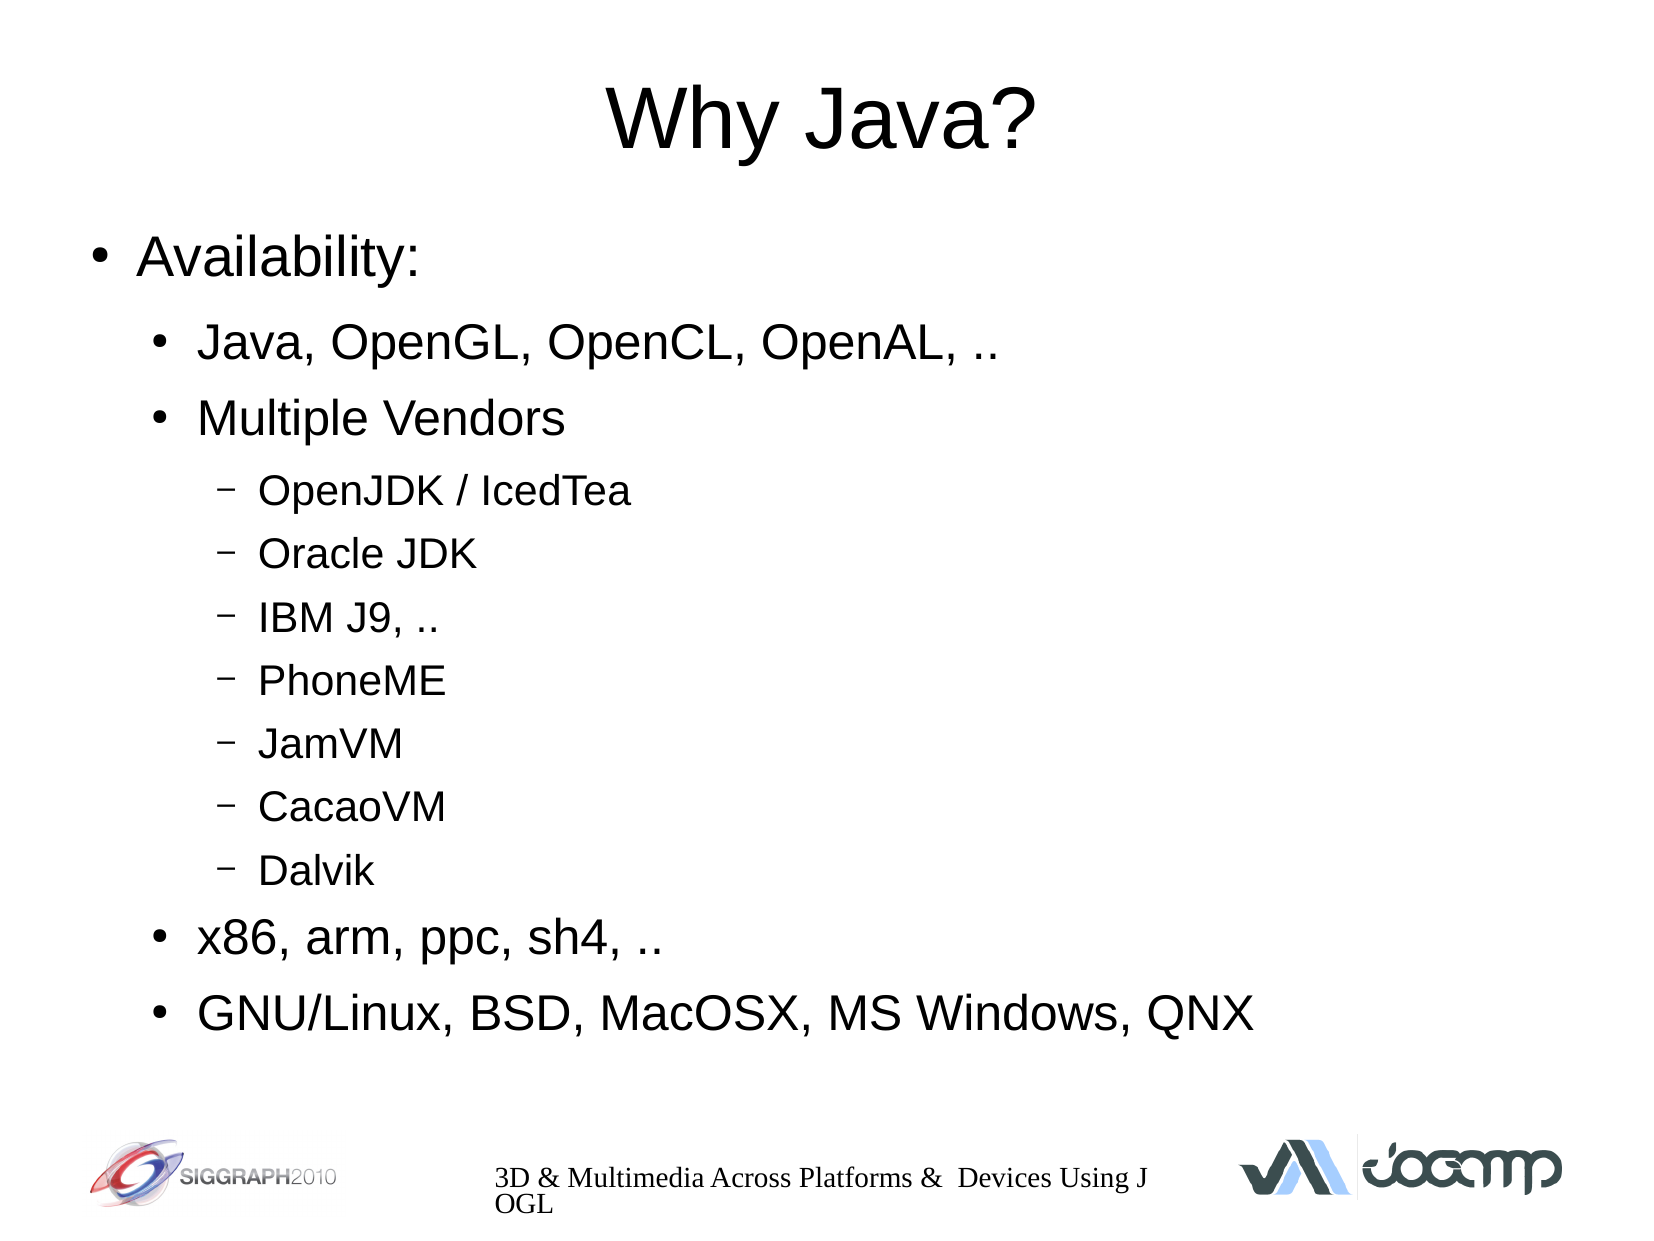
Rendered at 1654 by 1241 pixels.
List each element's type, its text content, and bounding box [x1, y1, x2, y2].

picture [82, 1130, 346, 1217]
list Availability: Java, OpenGL, OpenCL, OpenAL, .. Multiple Vendors OpenJDK / IcedTea Oracle JDK IBM J9, .. PhoneME JamVM CacaoVM Dalvik x86, arm, ppc, sh4, .. GNU/Linux, BSD, MacOSX, MS Windows, QNX [75, 225, 1571, 1044]
title Why Java? [68, 56, 1576, 181]
picture [1237, 1134, 1562, 1200]
